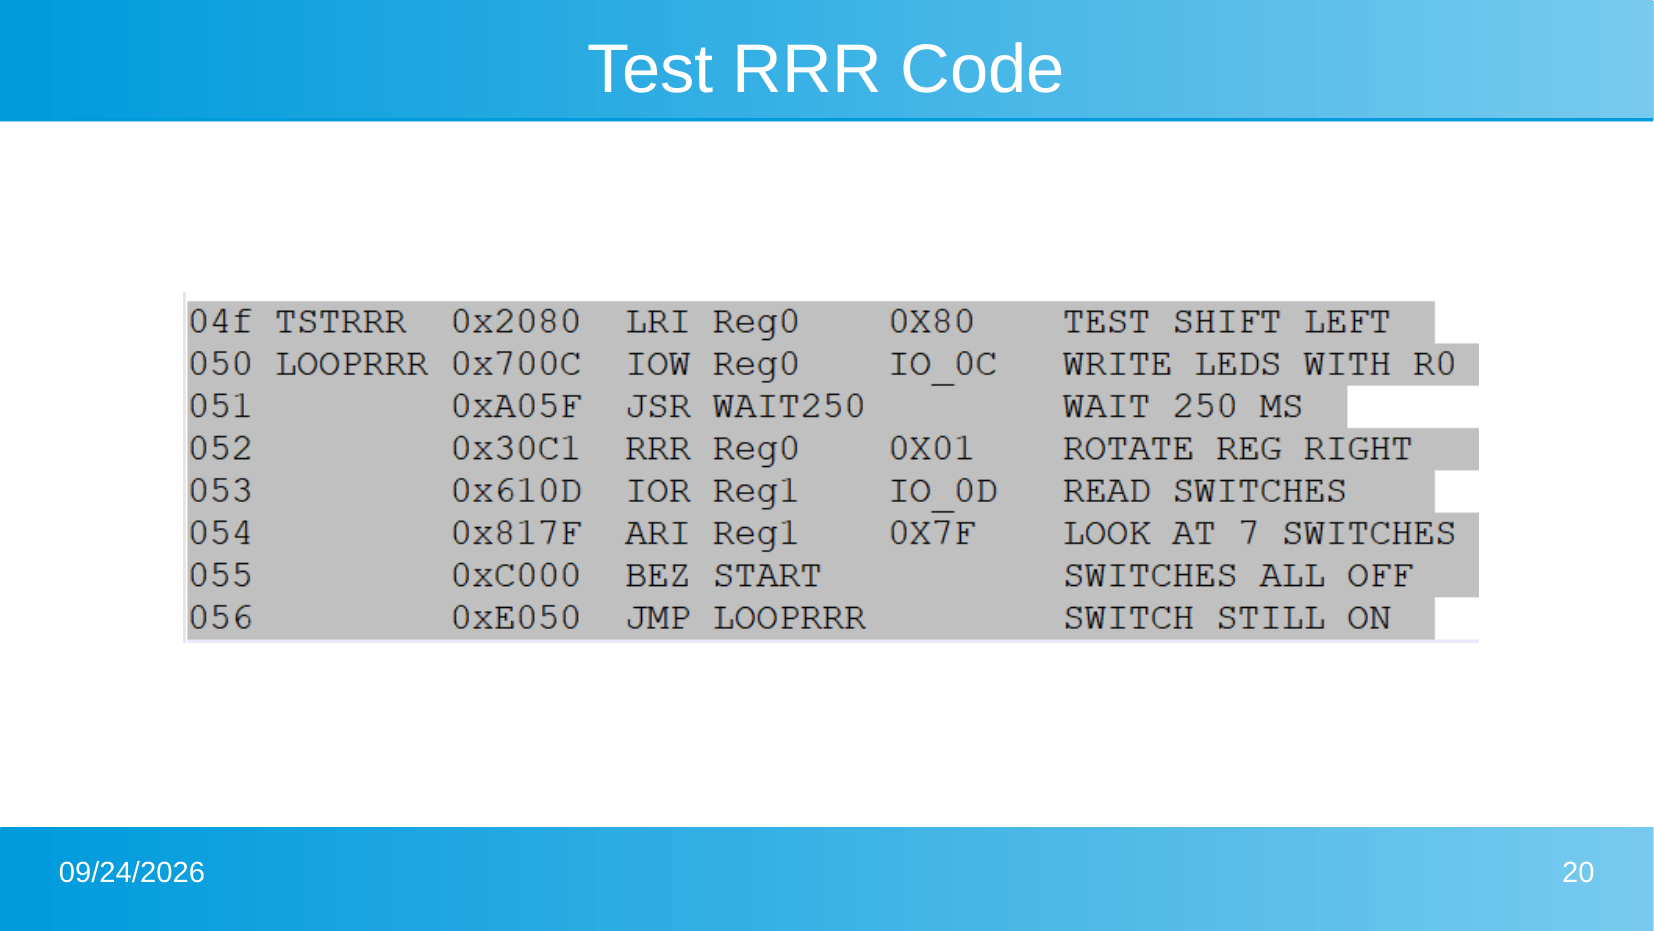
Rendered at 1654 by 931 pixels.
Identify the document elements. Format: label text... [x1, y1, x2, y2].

picture [183, 292, 1479, 643]
title Test RRR Code [59, 29, 1595, 108]
